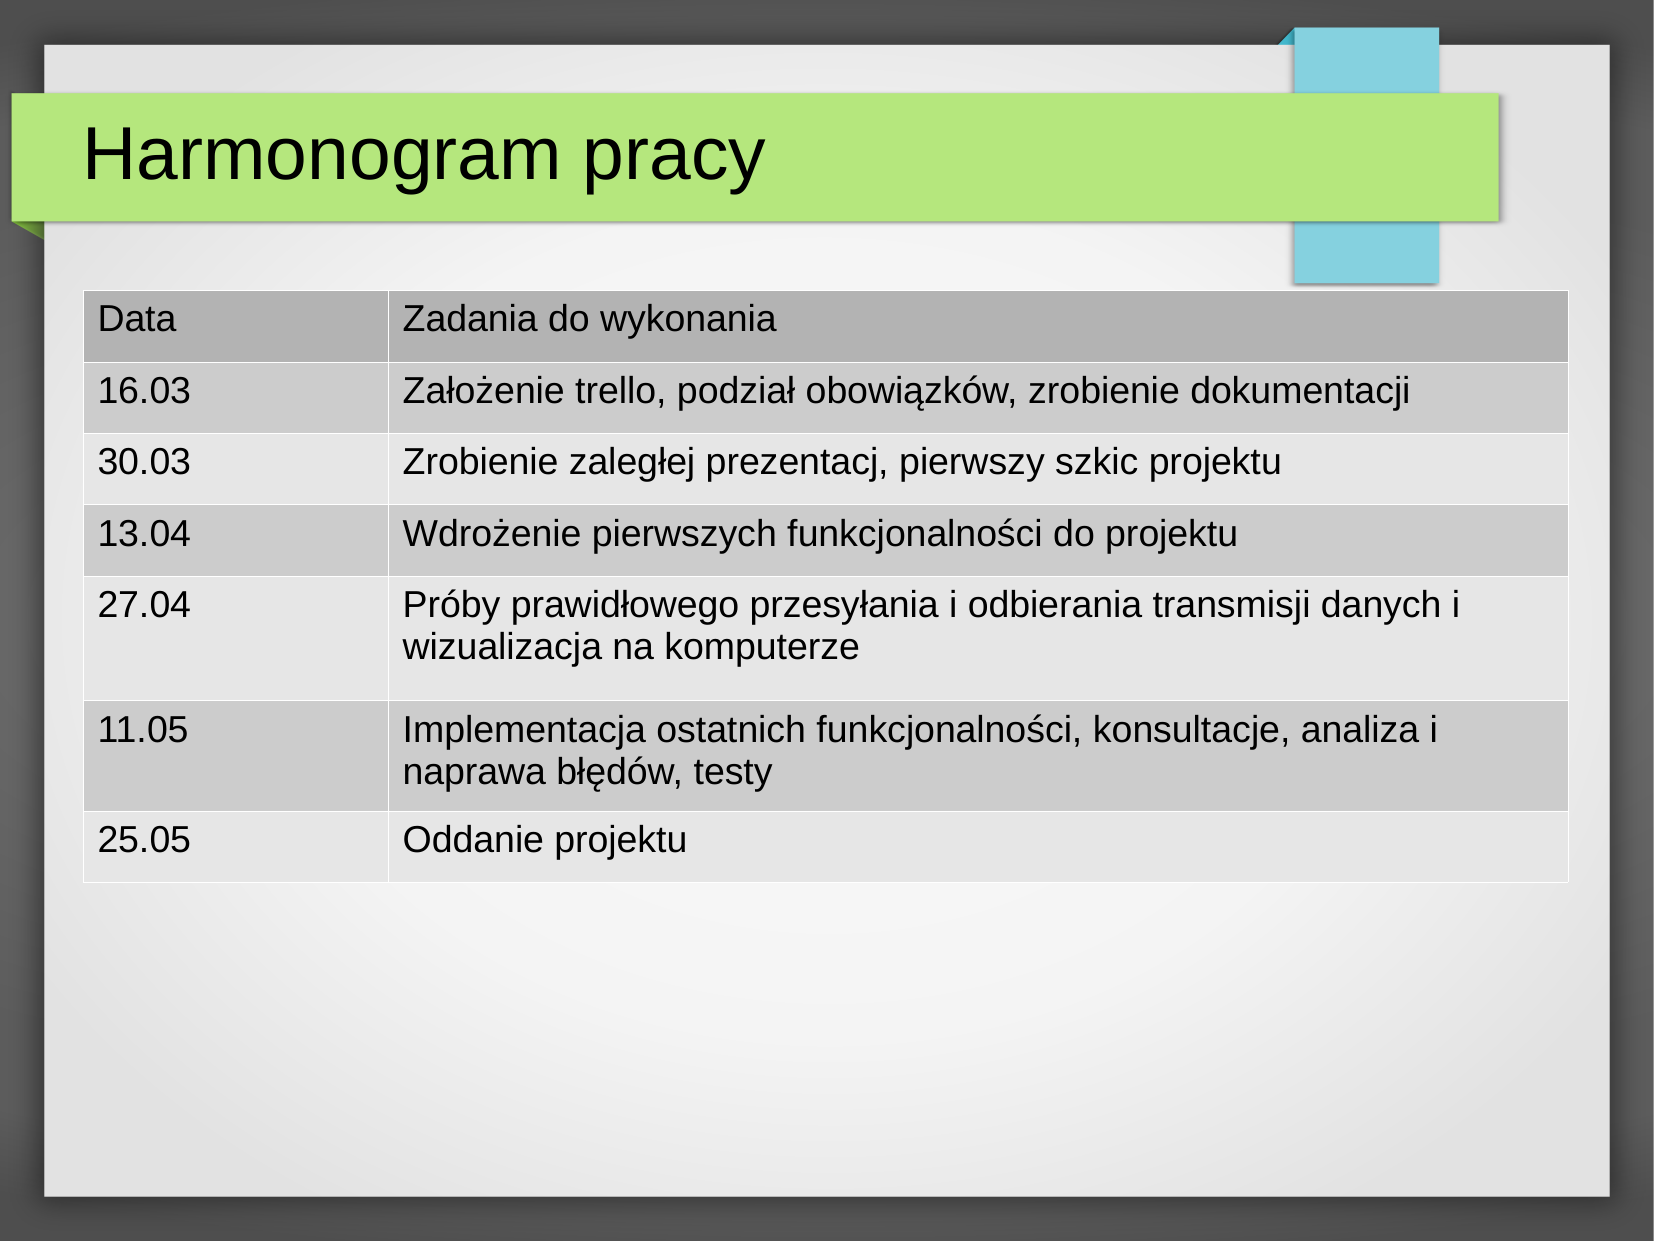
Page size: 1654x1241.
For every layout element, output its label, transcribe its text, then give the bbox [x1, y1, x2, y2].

picture [0, 0, 1654, 1241]
table_cell 30.03 [84, 434, 388, 504]
table_cell Wdrożenie pierwszych funkcjonalności do projektu [389, 505, 1568, 576]
table_cell Implementacja ostatnich funkcjonalności, konsultacje, analiza i naprawa błędów, testy [389, 701, 1568, 811]
table_header Zadania do wykonania [389, 291, 1568, 362]
table_cell 13.04 [84, 505, 388, 576]
table_cell Próby prawidłowego przesyłania i odbierania transmisji danych i wizualizacja na komputerze [389, 577, 1568, 700]
table_cell 27.04 [84, 577, 388, 700]
table_cell 25.05 [84, 812, 388, 882]
table_cell 16.03 [84, 363, 388, 433]
table_header Data [84, 291, 388, 362]
table_cell Założenie trello, podział obowiązków, zrobienie dokumentacji [389, 363, 1568, 433]
table_cell Oddanie projektu [389, 812, 1568, 882]
table_cell 11.05 [84, 701, 388, 811]
title Harmonogram pracy [82, 94, 1264, 213]
table_cell Zrobienie zaległej prezentacj, pierwszy szkic projektu [389, 434, 1568, 504]
